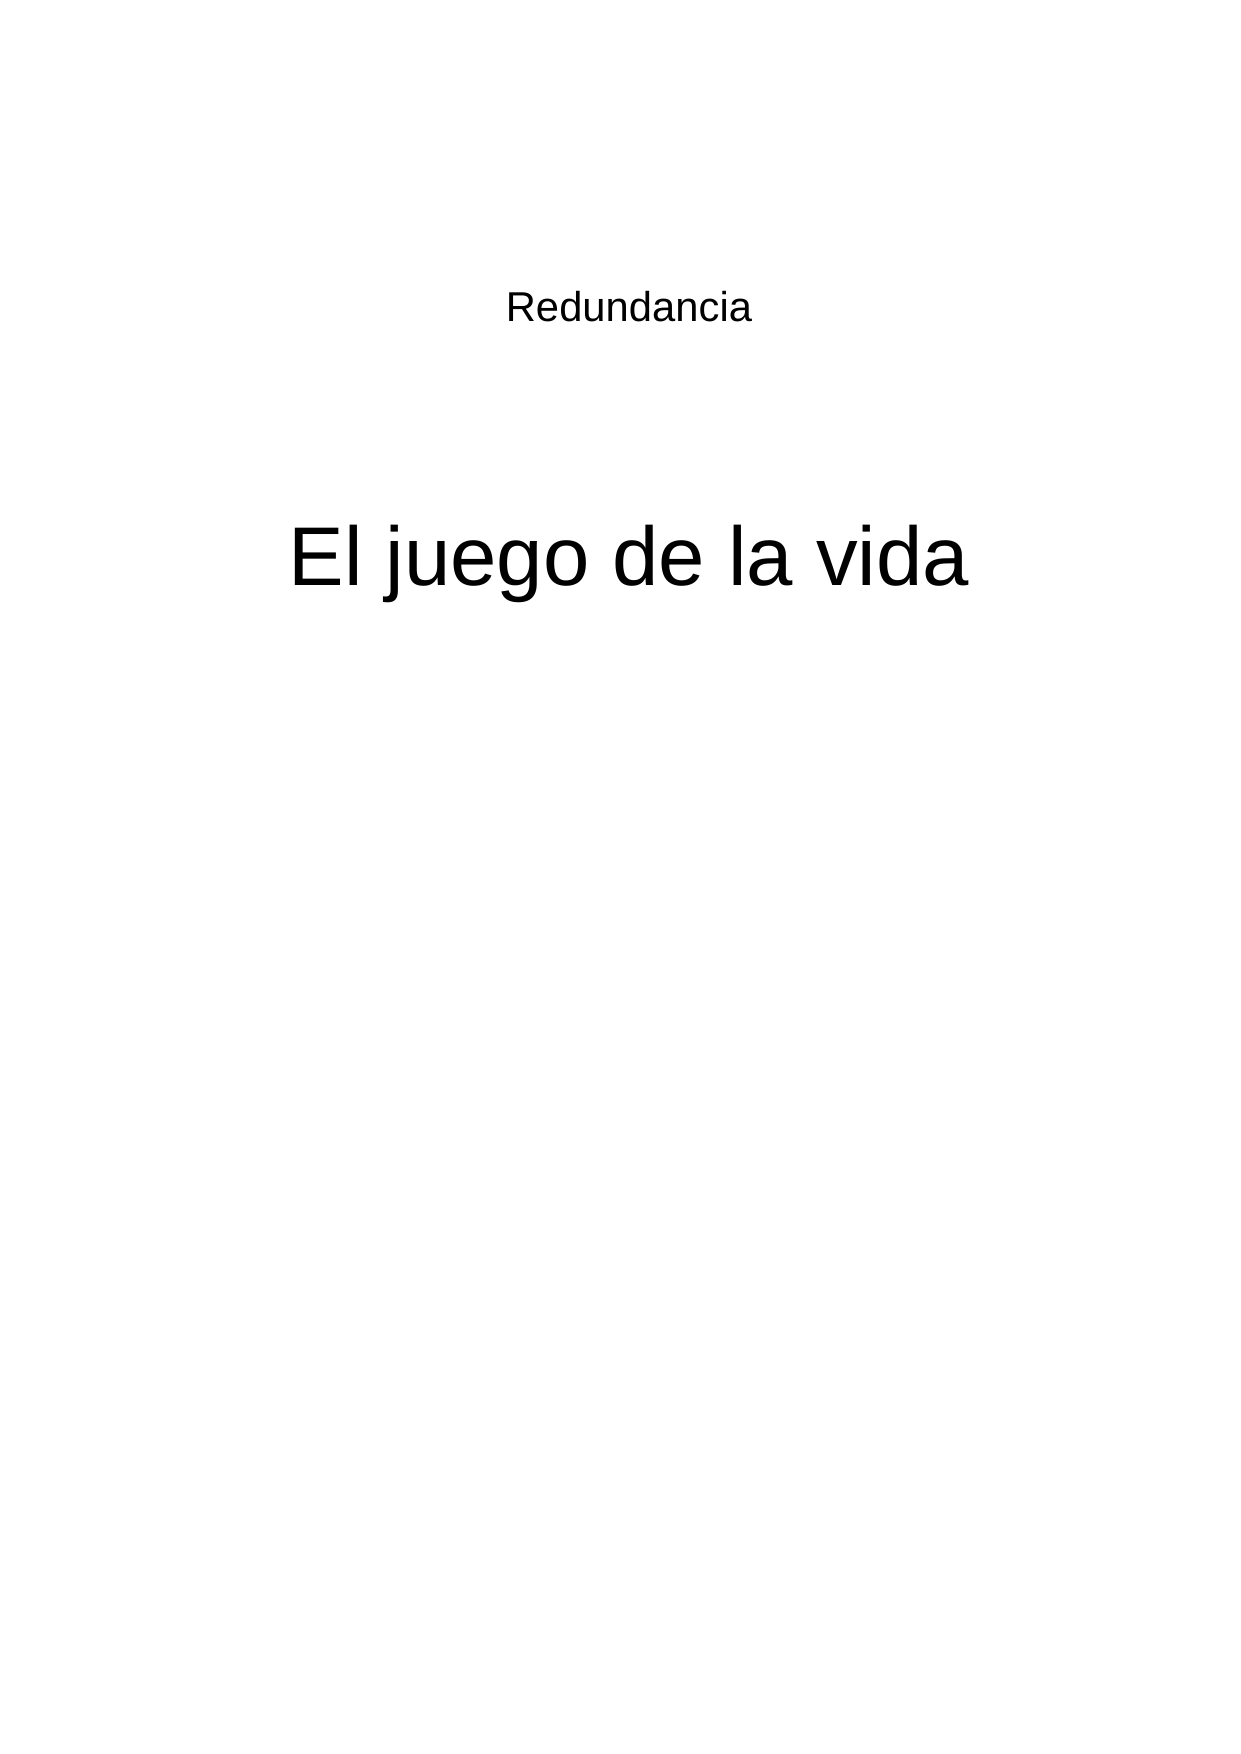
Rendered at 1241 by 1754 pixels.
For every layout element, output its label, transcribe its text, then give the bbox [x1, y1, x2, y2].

title Redundancia El juego de la vida [124, 283, 1134, 604]
